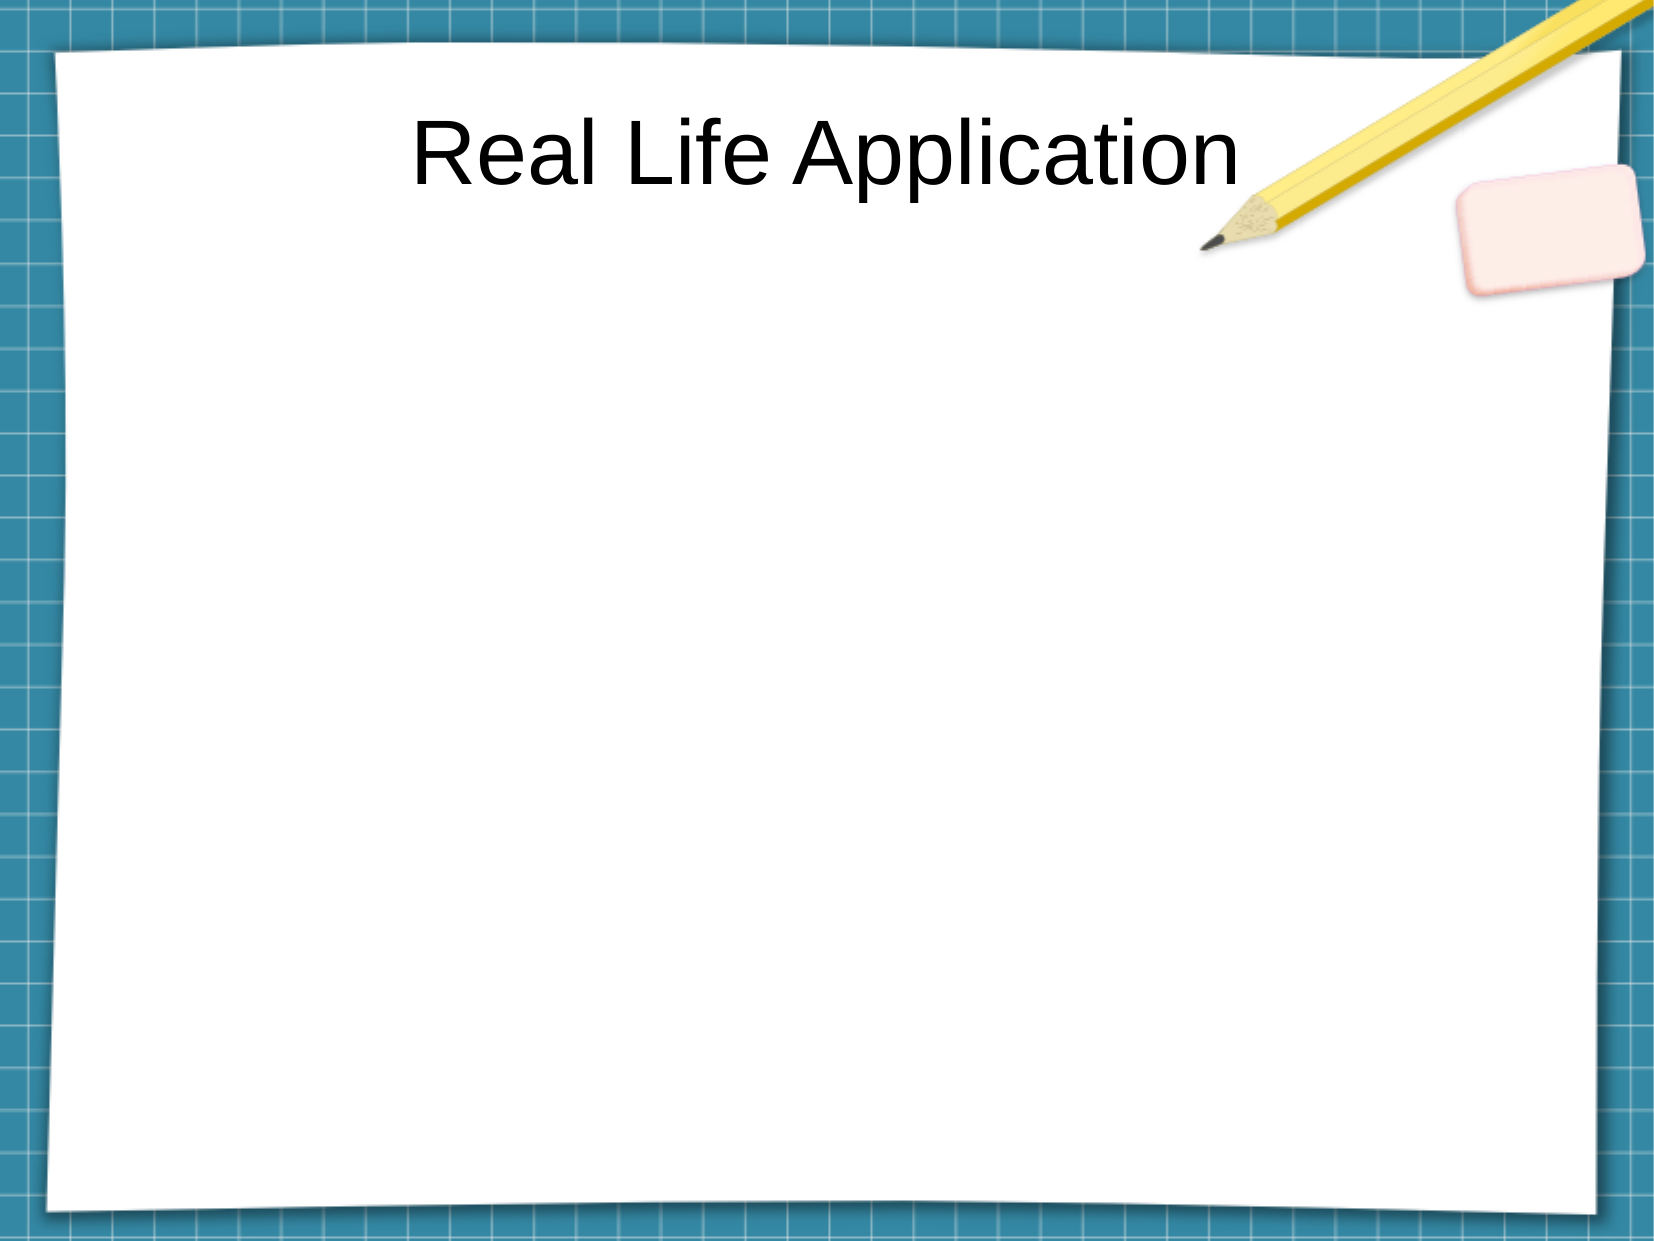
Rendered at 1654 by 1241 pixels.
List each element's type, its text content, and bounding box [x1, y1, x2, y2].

picture [0, 0, 1654, 1241]
title Real Life Application [82, 49, 1571, 257]
